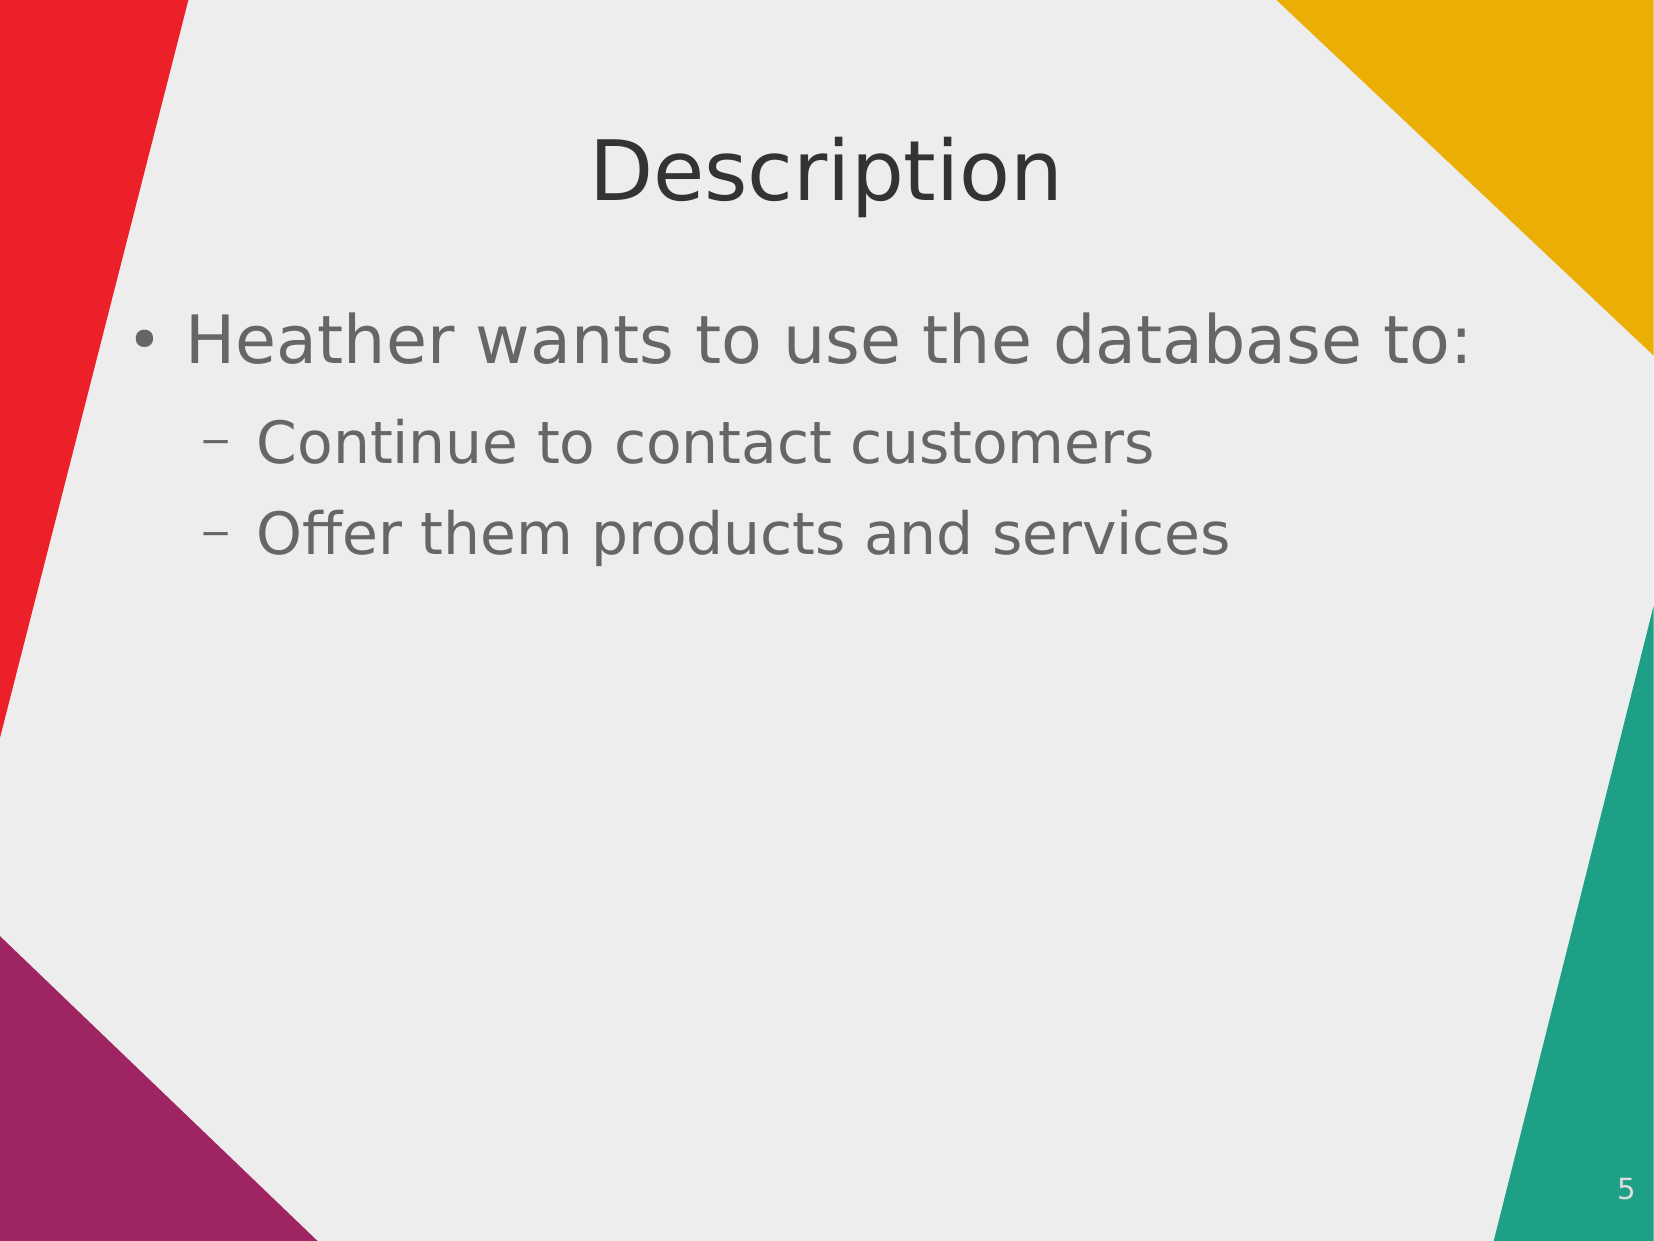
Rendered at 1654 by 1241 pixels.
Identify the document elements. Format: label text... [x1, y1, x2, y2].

title Description [114, 73, 1539, 271]
list Heather wants to use the database to: Continue to contact customers Offer them products and services [114, 302, 1539, 1033]
